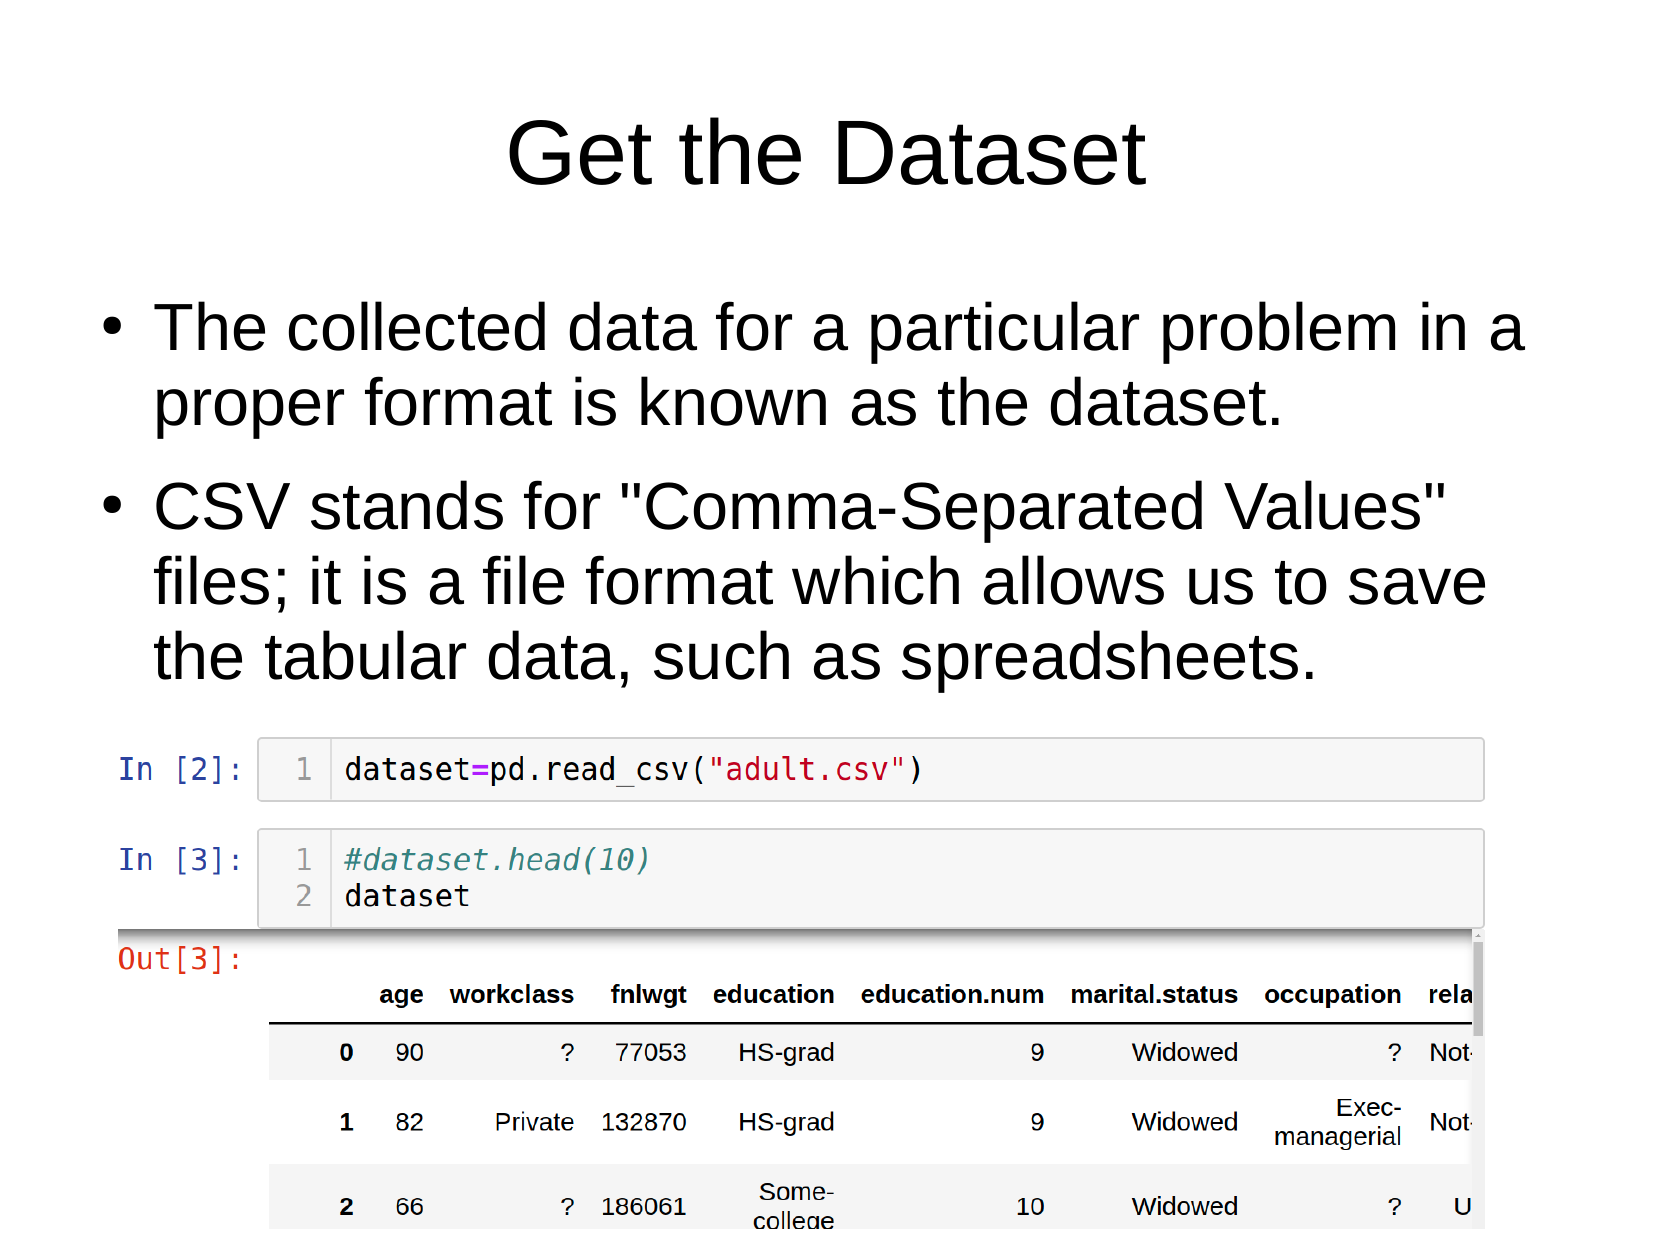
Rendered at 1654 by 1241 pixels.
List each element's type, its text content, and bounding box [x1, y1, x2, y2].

title Get the Dataset [82, 49, 1571, 257]
picture [118, 720, 1512, 1229]
list The collected data for a particular problem in a proper format is known as the dataset. CSV stands for "Comma-Separated Values" files; it is a file format which allows us to save the tabular data, such as spreadsheets. [82, 290, 1571, 1010]
